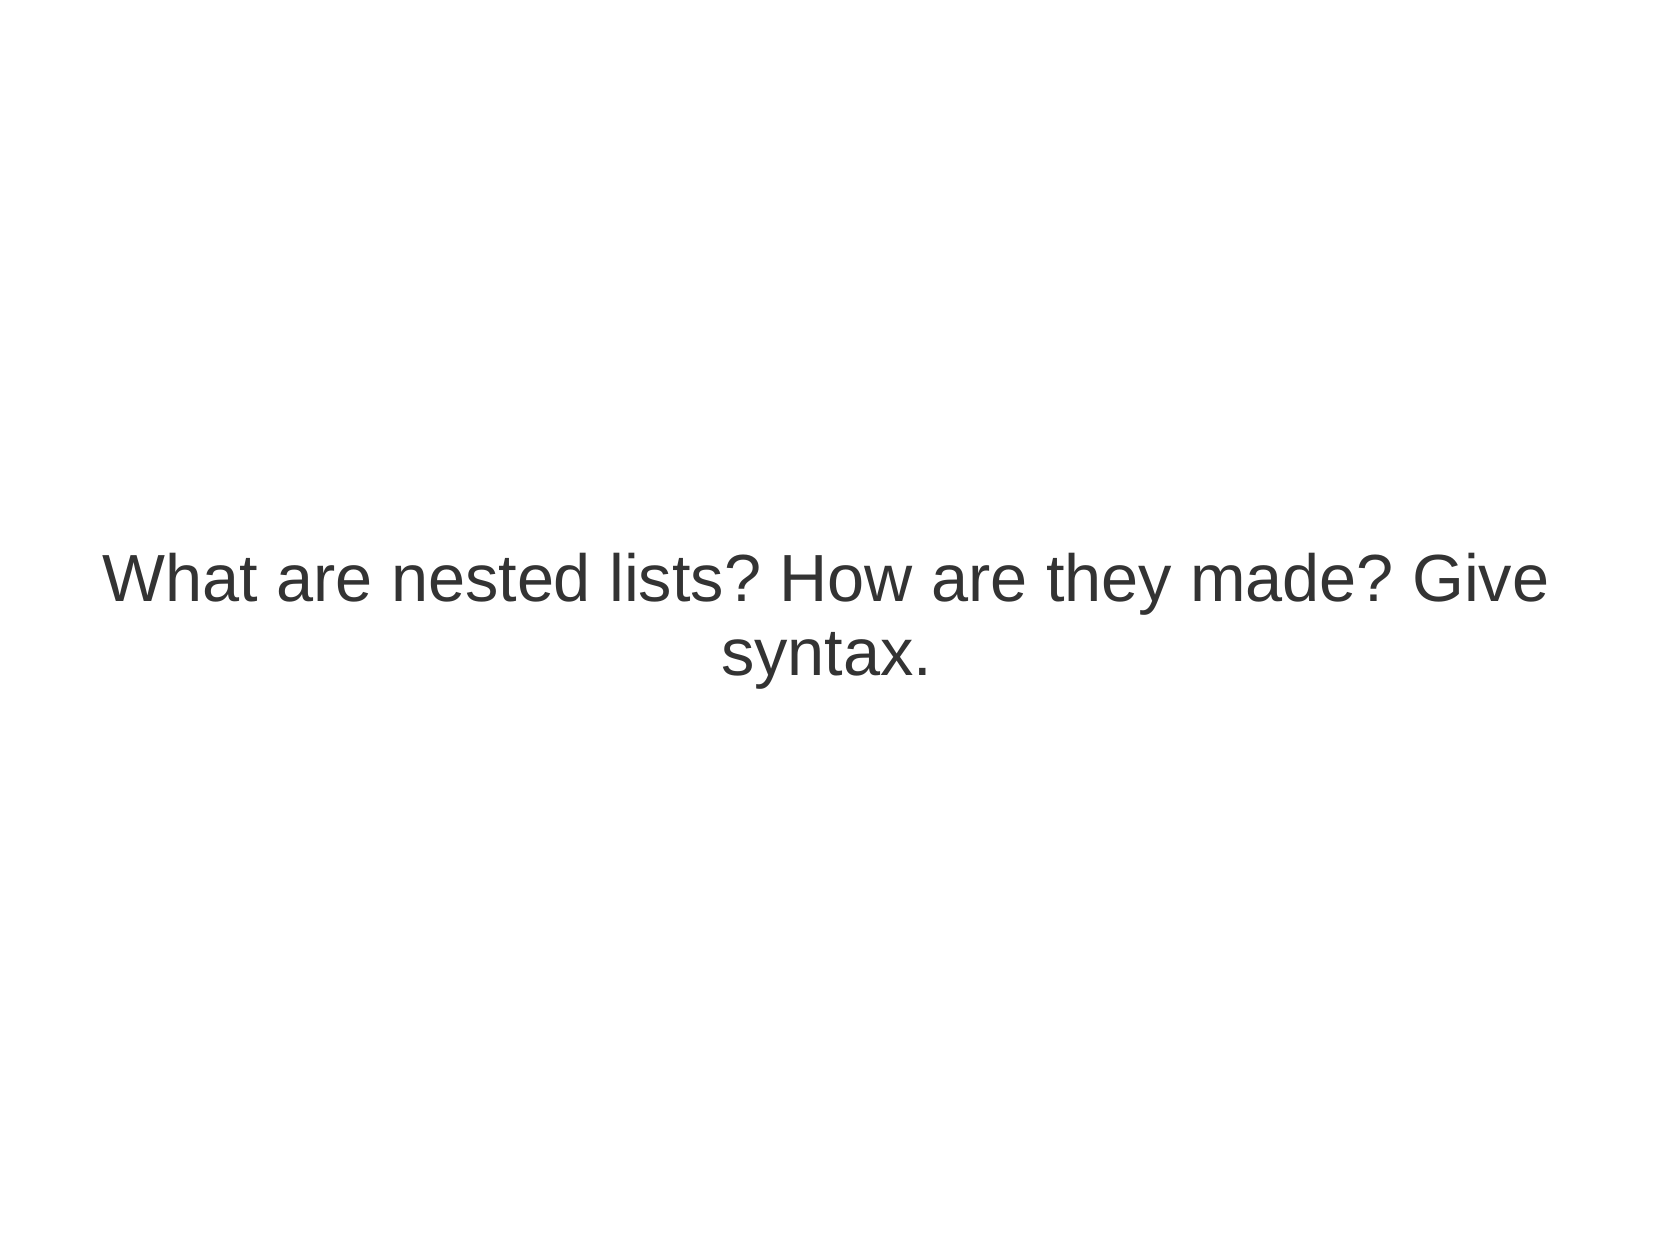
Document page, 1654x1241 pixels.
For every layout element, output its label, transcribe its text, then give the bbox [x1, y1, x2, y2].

subtitle What are nested lists? How are they made? Give syntax. [82, 49, 1571, 1182]
